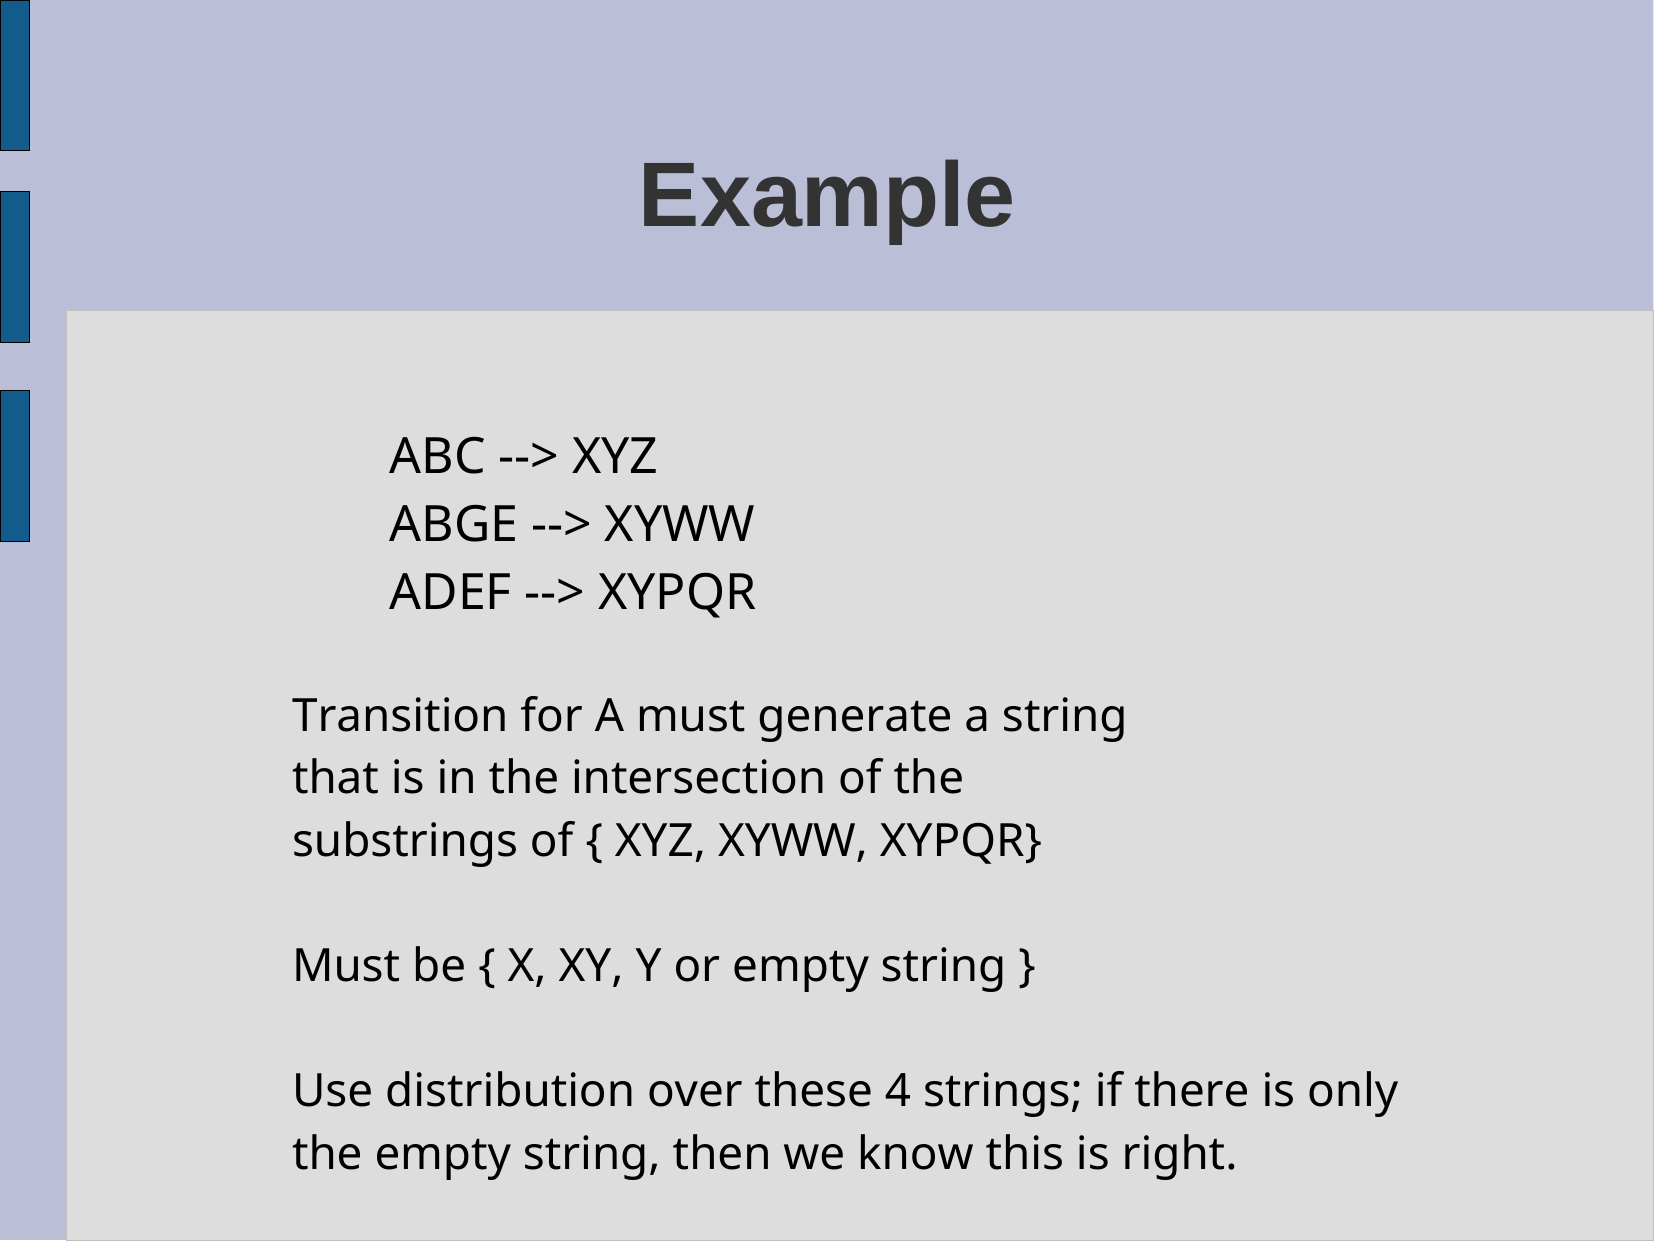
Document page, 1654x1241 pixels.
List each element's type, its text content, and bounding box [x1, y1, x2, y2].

text_box Transition for A must generate a string that is in the intersection of the substrings of { XYZ, XYWW, XYPQR} Must be { X, XY, Y or empty string } Use distribution over these 4 strings; if there is only the empty string, then we know this is right. [277, 675, 1346, 1188]
title Example [121, 91, 1534, 299]
text_box ABC --> XYZ ABGE --> XYWW ADEF --> XYPQR [375, 412, 901, 609]
